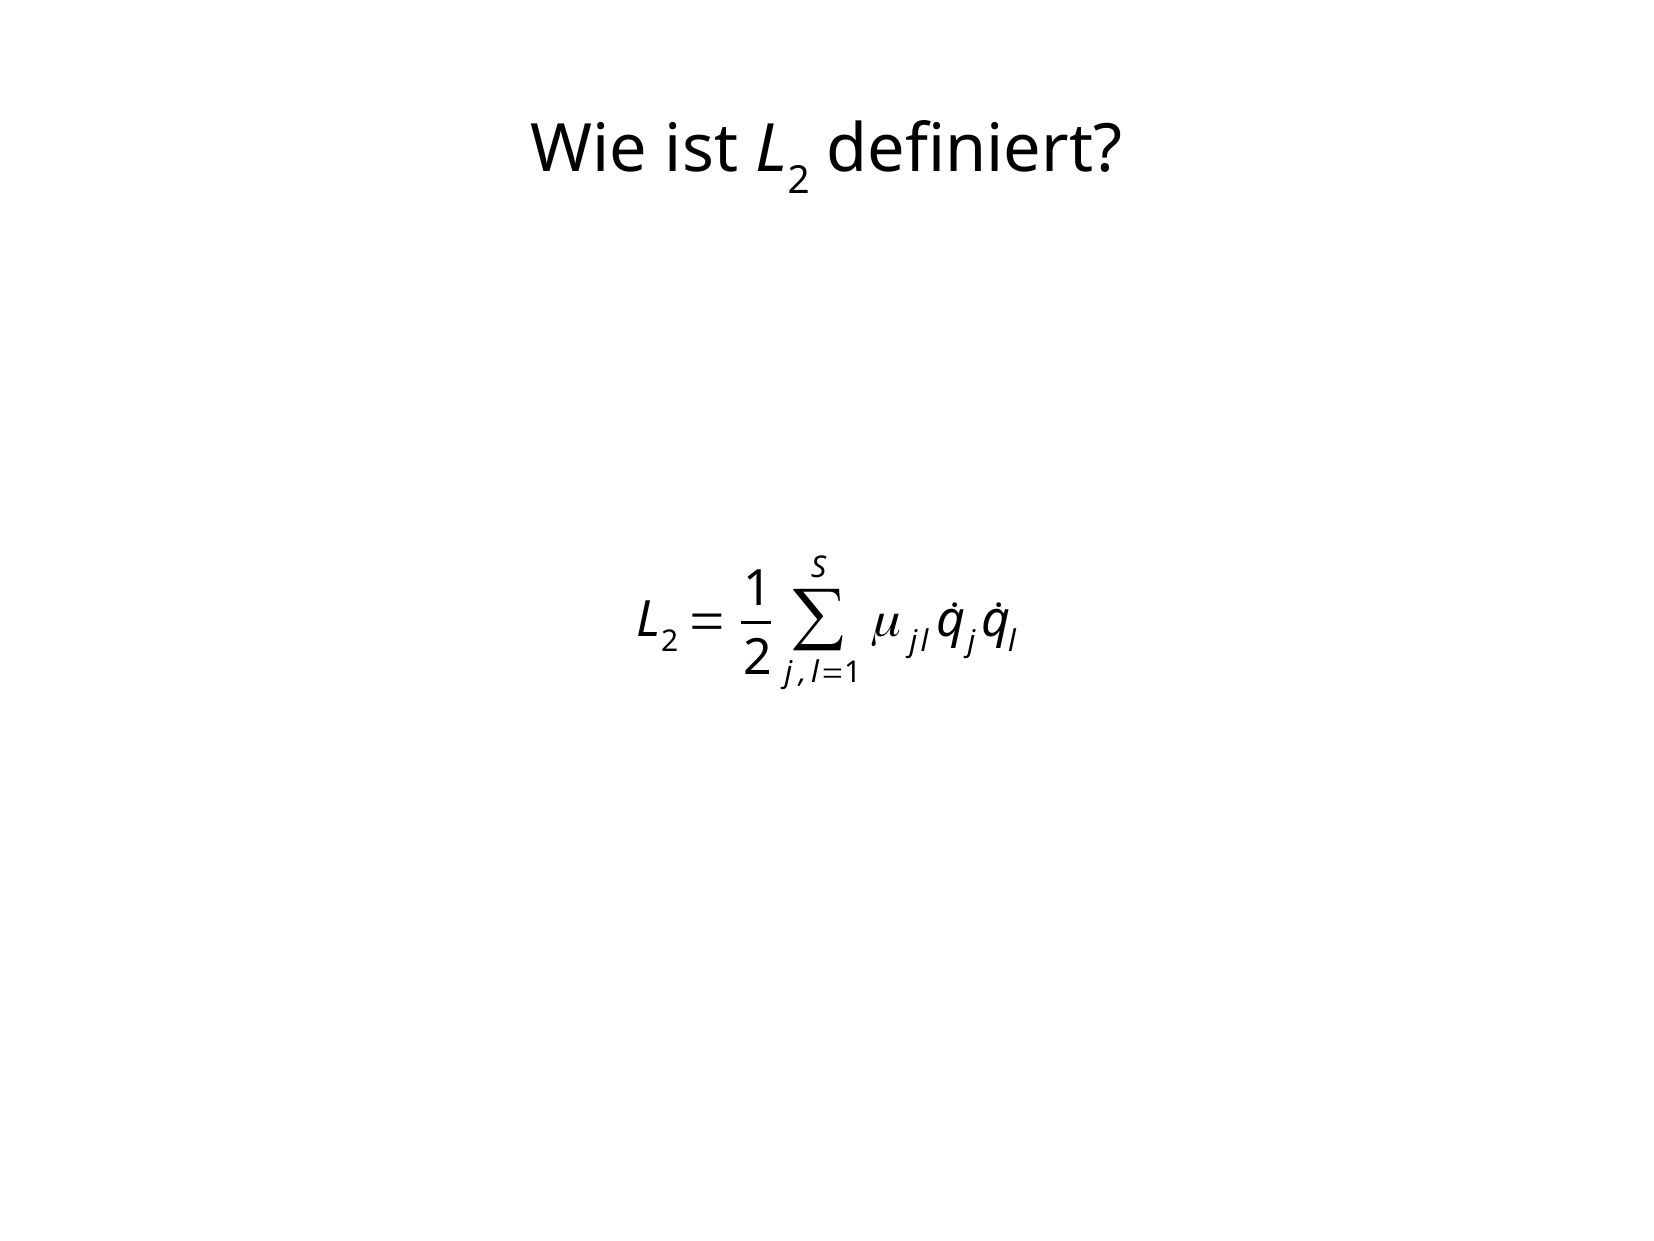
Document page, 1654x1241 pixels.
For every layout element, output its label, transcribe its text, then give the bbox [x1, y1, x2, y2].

title Wie ist L2 definiert? [82, 49, 1571, 257]
chart [630, 549, 1024, 691]
